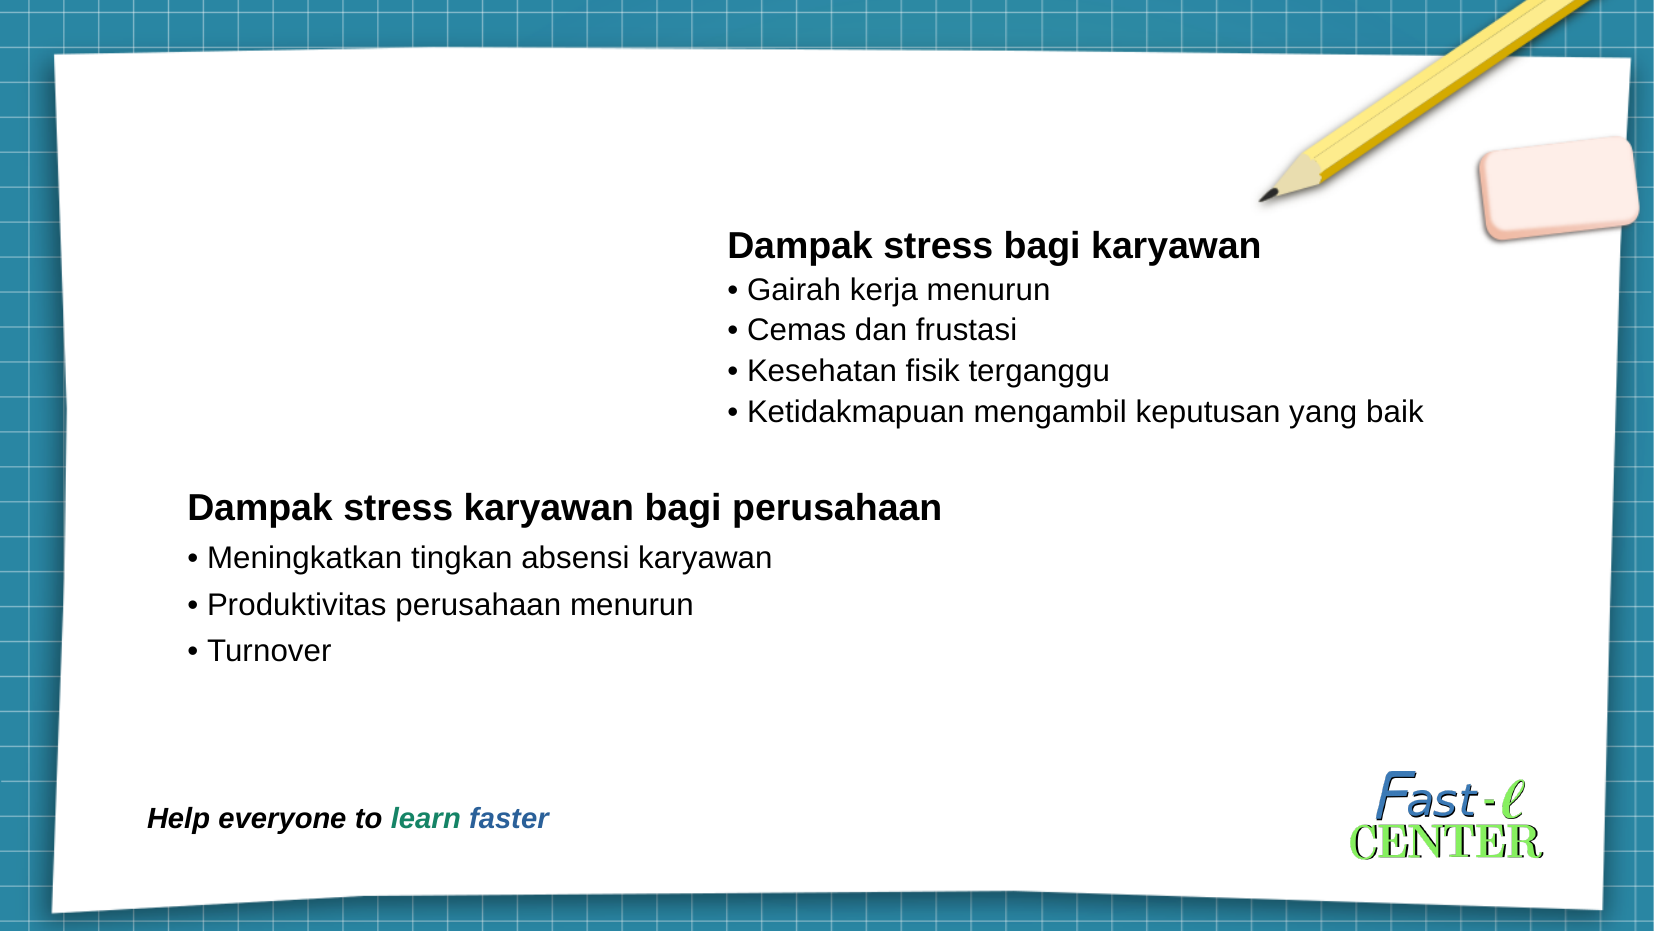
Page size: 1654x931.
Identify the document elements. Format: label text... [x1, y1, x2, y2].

text_box Dampak stress bagi karyawan • Gairah kerja menurun • Cemas dan frustasi • Kesehatan fisik terganggu • Ketidakmapuan mengambil keputusan yang baik [712, 216, 1440, 437]
picture [0, 0, 1654, 931]
text_box Dampak stress karyawan bagi perusahaan • Meningkatkan tingkan absensi karyawan • Produktivitas perusahaan menurun • Turnover [172, 479, 969, 676]
text_box Help everyone to learn faster [132, 791, 658, 839]
